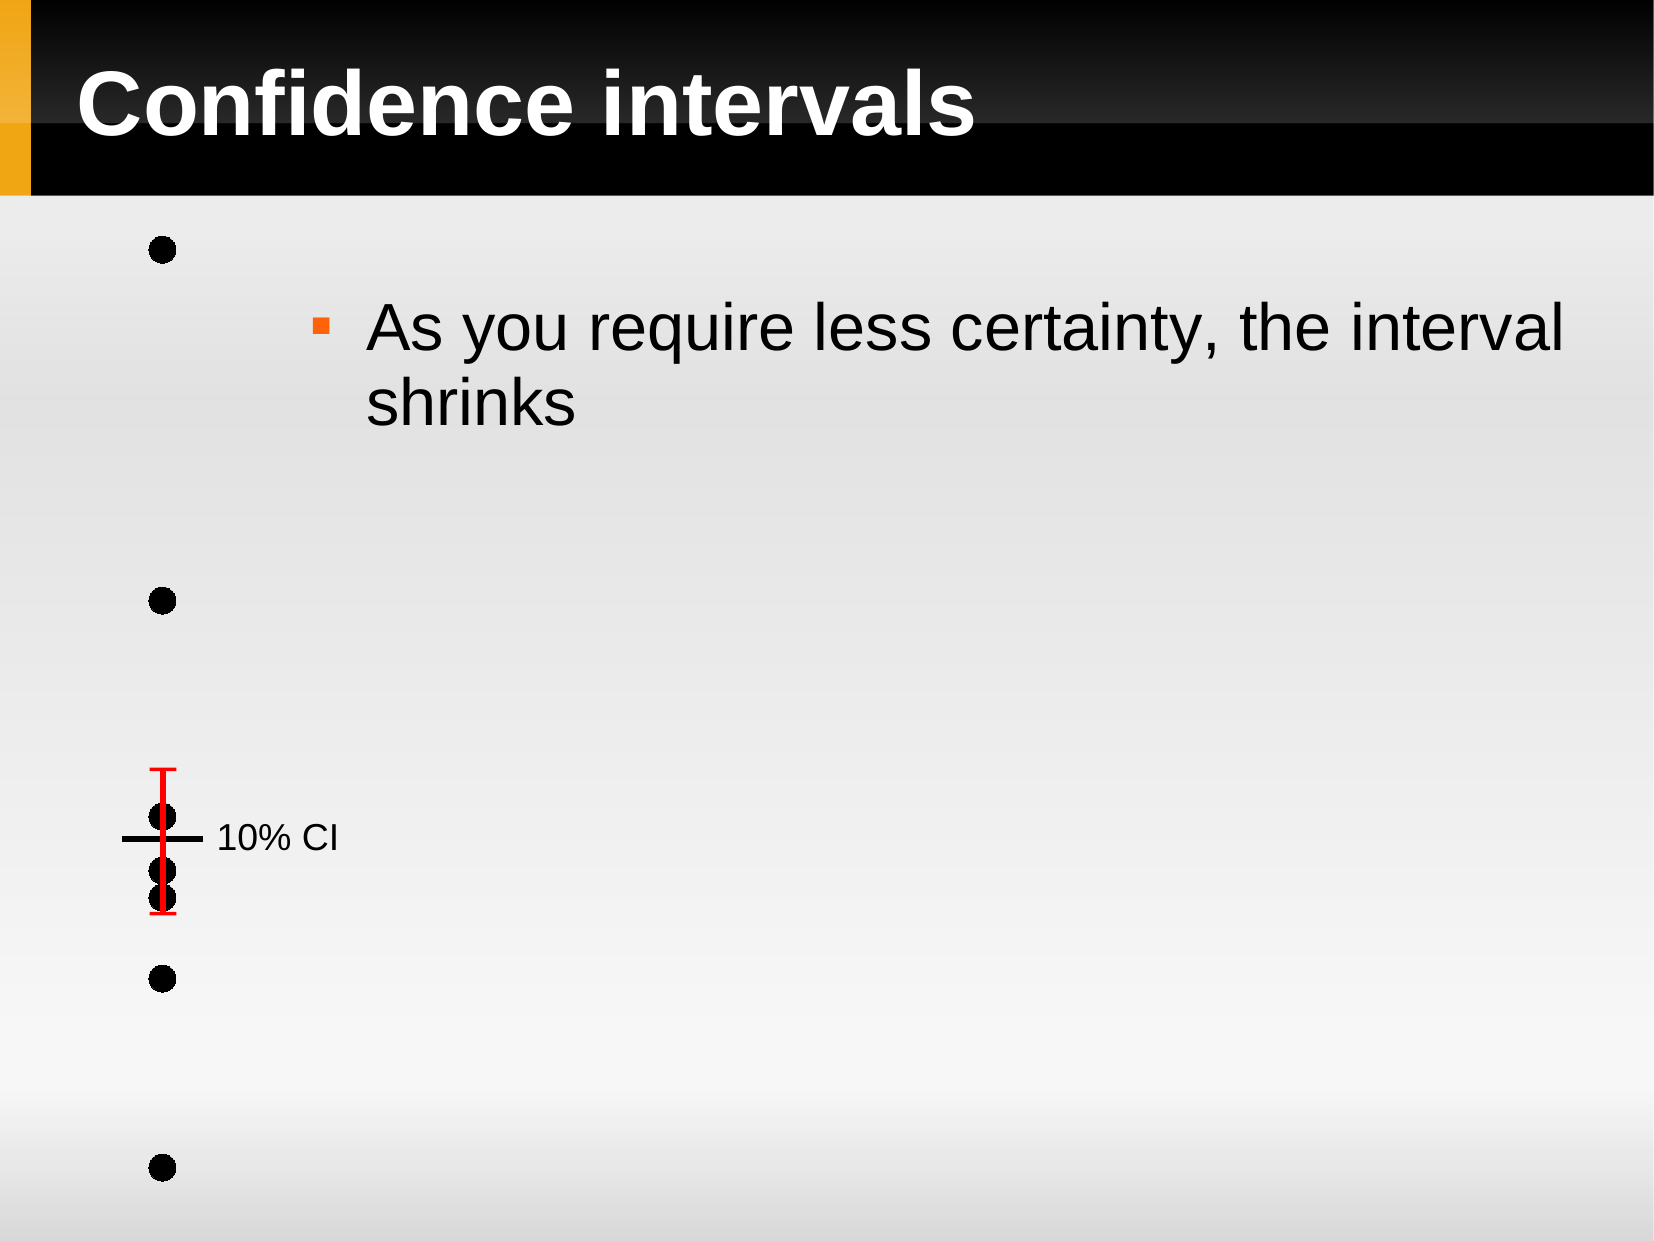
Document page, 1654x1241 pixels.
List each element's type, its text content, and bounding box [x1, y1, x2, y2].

text_box [166, 857, 176, 911]
list As you require less certainty, the interval shrinks [295, 290, 1571, 1094]
title Confidence intervals [76, 7, 1565, 200]
picture [0, 0, 1654, 1241]
text_box [166, 803, 176, 830]
text_box 10% CI [201, 809, 353, 871]
text_box [148, 1154, 176, 1182]
text_box [148, 965, 176, 993]
text_box [148, 857, 160, 911]
text_box [148, 587, 176, 615]
text_box [148, 803, 160, 830]
text_box [148, 236, 176, 264]
